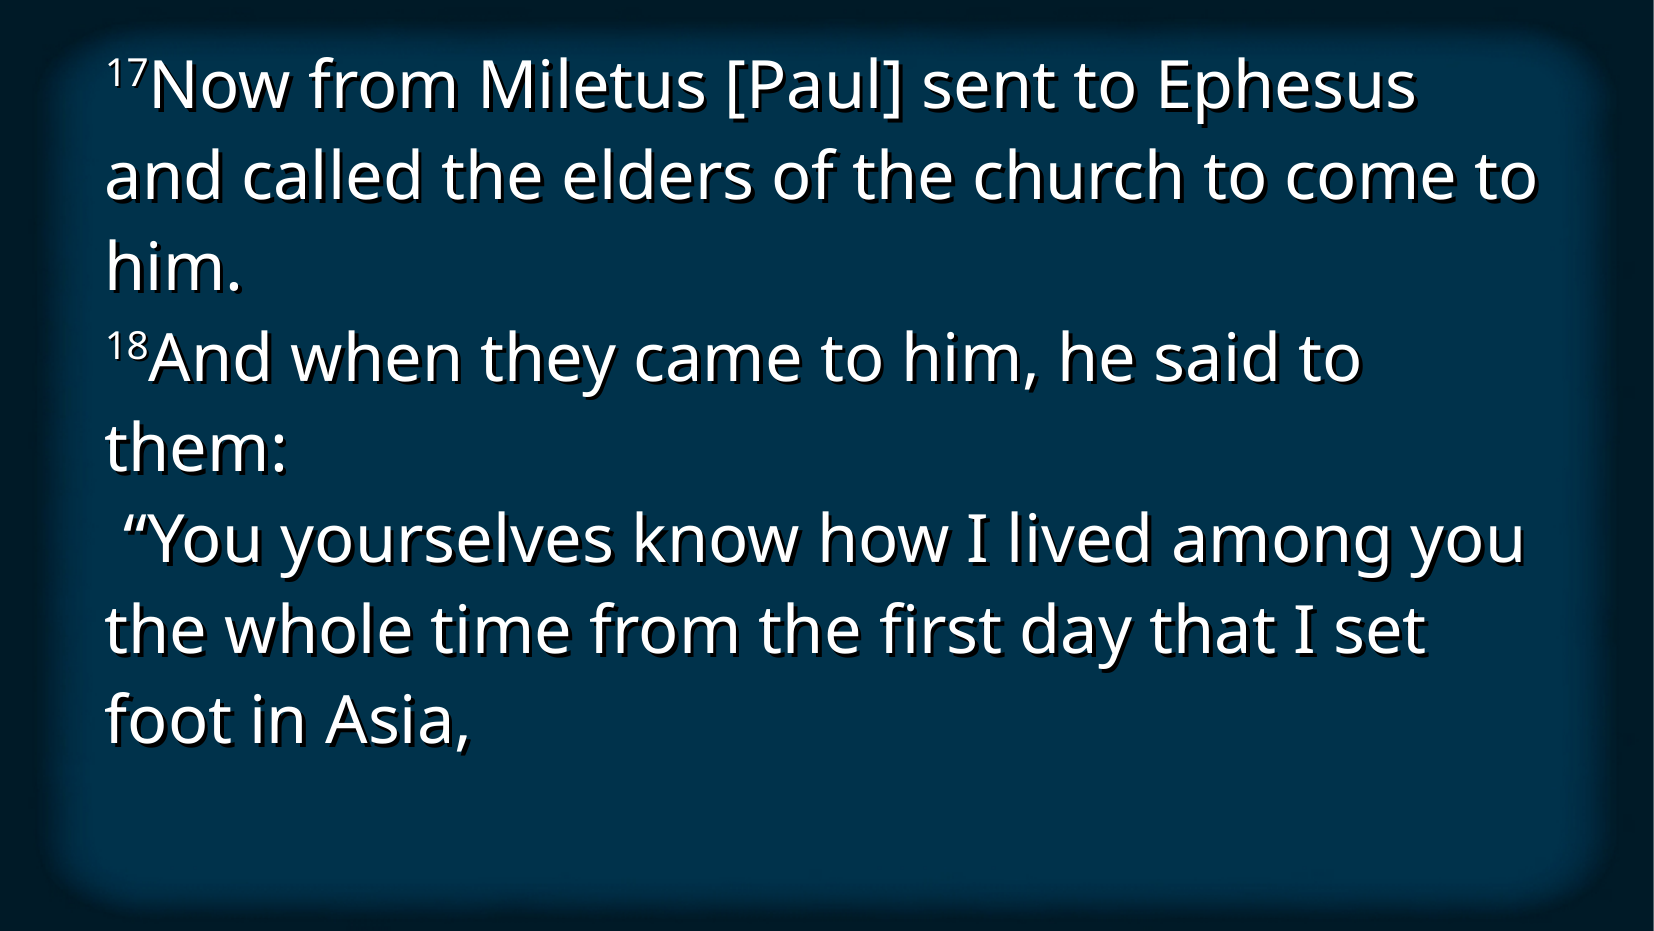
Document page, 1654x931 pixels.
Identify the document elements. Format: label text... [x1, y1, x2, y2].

text_box 17Now from Miletus [Paul] sent to Ephesus and called the elders of the church to come to him. 18And when they came to him, he said to them: “You yourselves know how I lived among you the whole time from the first day that I set foot in Asia, [90, 30, 1561, 578]
picture [0, 0, 1654, 931]
